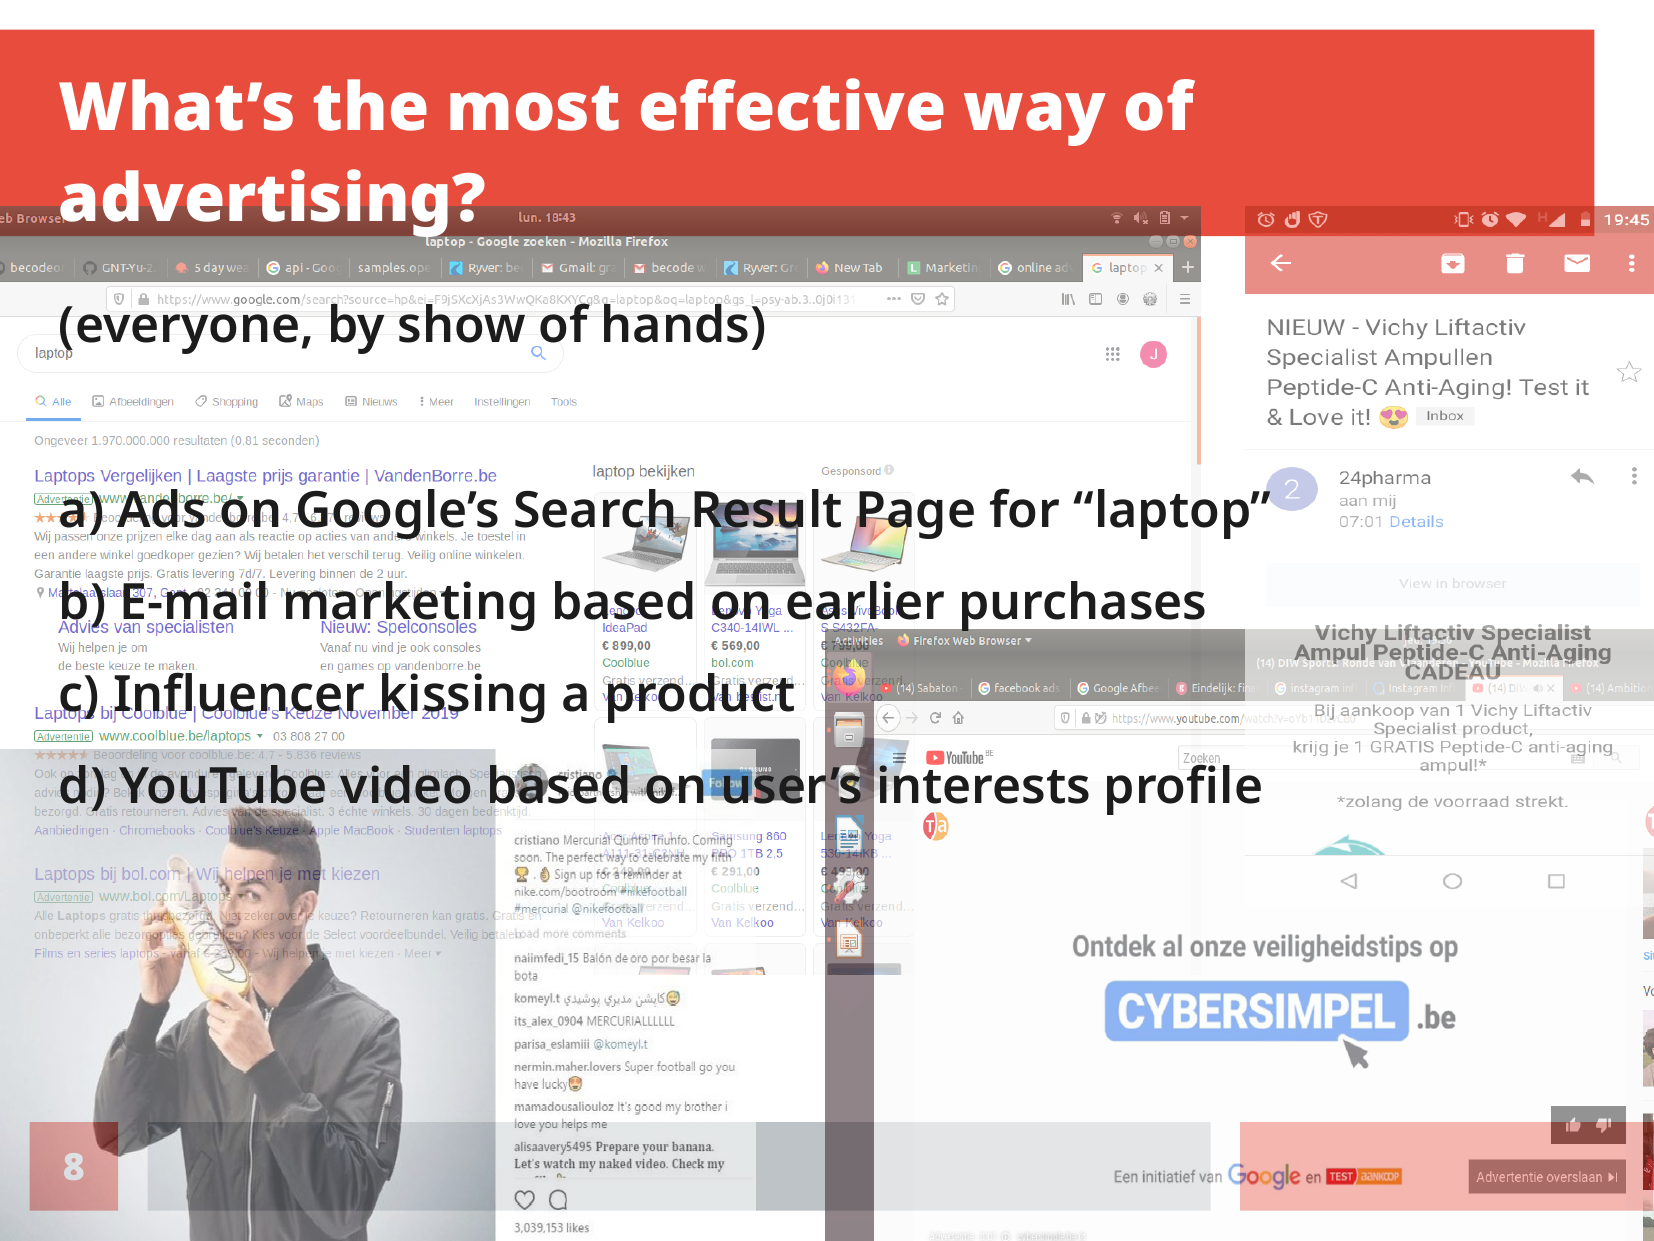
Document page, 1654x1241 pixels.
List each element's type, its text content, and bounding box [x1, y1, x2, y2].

picture [0, 206, 1201, 1241]
list (everyone, by show of hands) a) Ads on Google’s Search Result Page for “laptop” b) E-mail marketing based on earlier purchases c) Influencer kissing a product d) YouTube video based on user’s interests profile [59, 289, 1565, 1058]
picture [825, 206, 1654, 1241]
picture [116, 207, 126, 212]
picture [73, 207, 83, 213]
title What’s the most effective way of advertising? [59, 59, 1595, 207]
picture [425, 207, 435, 212]
